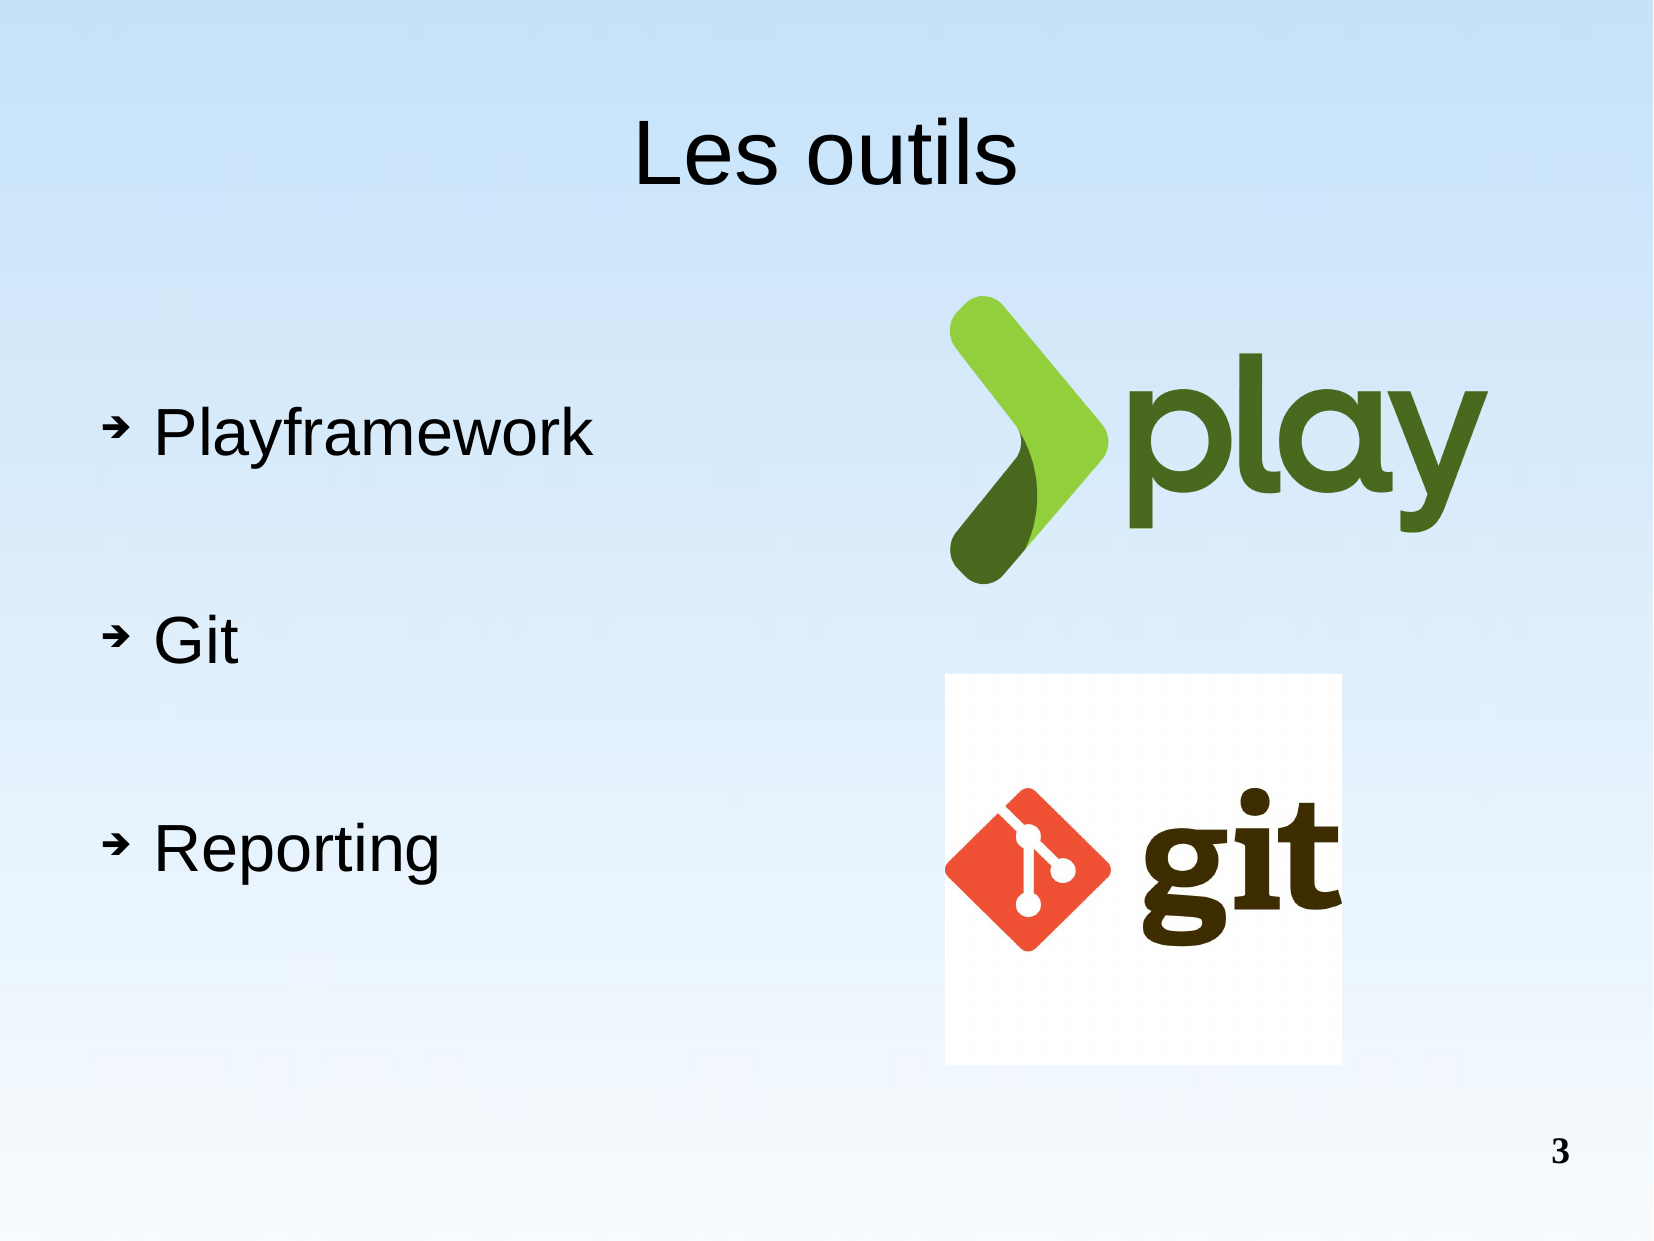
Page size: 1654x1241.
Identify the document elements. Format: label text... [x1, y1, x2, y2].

picture [0, 0, 1654, 1241]
list Playframework Git Reporting [82, 290, 1571, 1010]
title Les outils [82, 49, 1571, 257]
